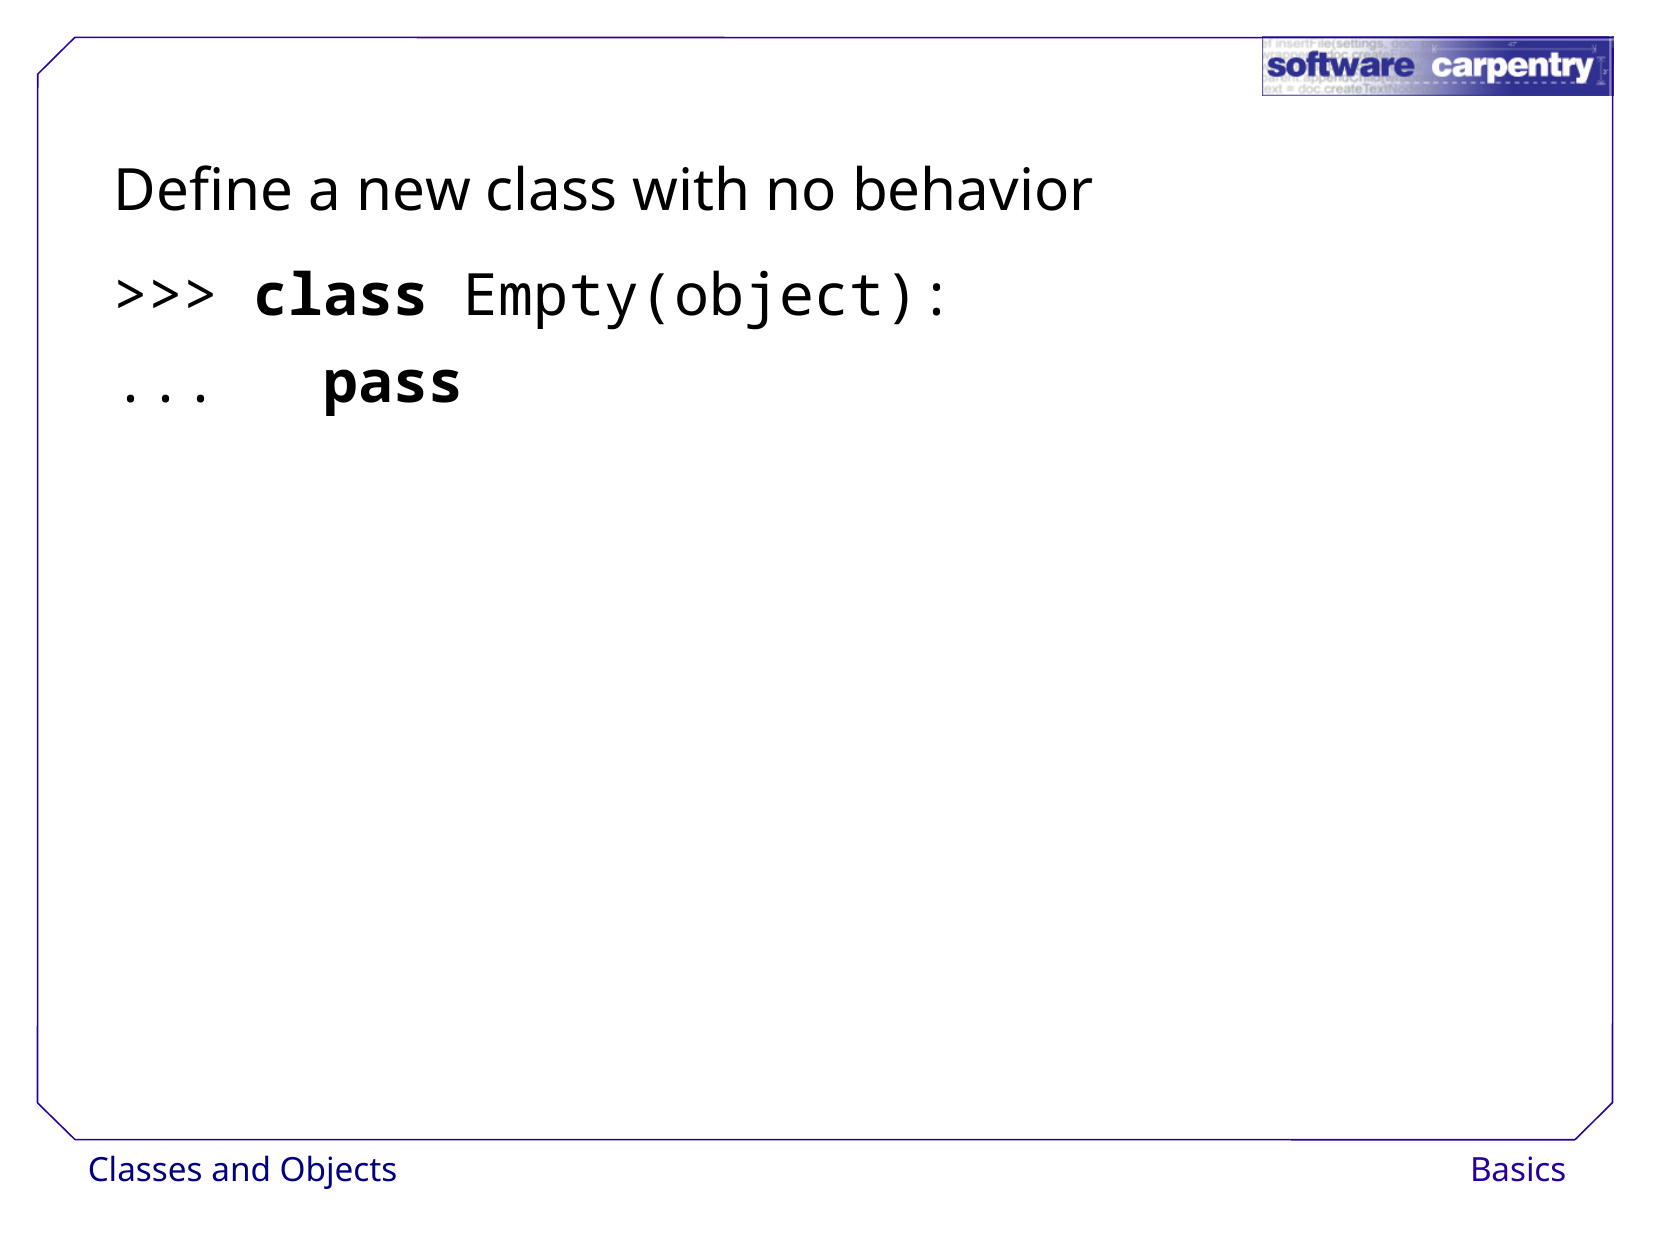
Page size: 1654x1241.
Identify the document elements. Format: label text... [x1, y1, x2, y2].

text_box Define a new class with no behavior [99, 109, 1517, 231]
text_box >>> class Empty(object): ... pass [99, 231, 1517, 422]
picture [1262, 36, 1614, 96]
